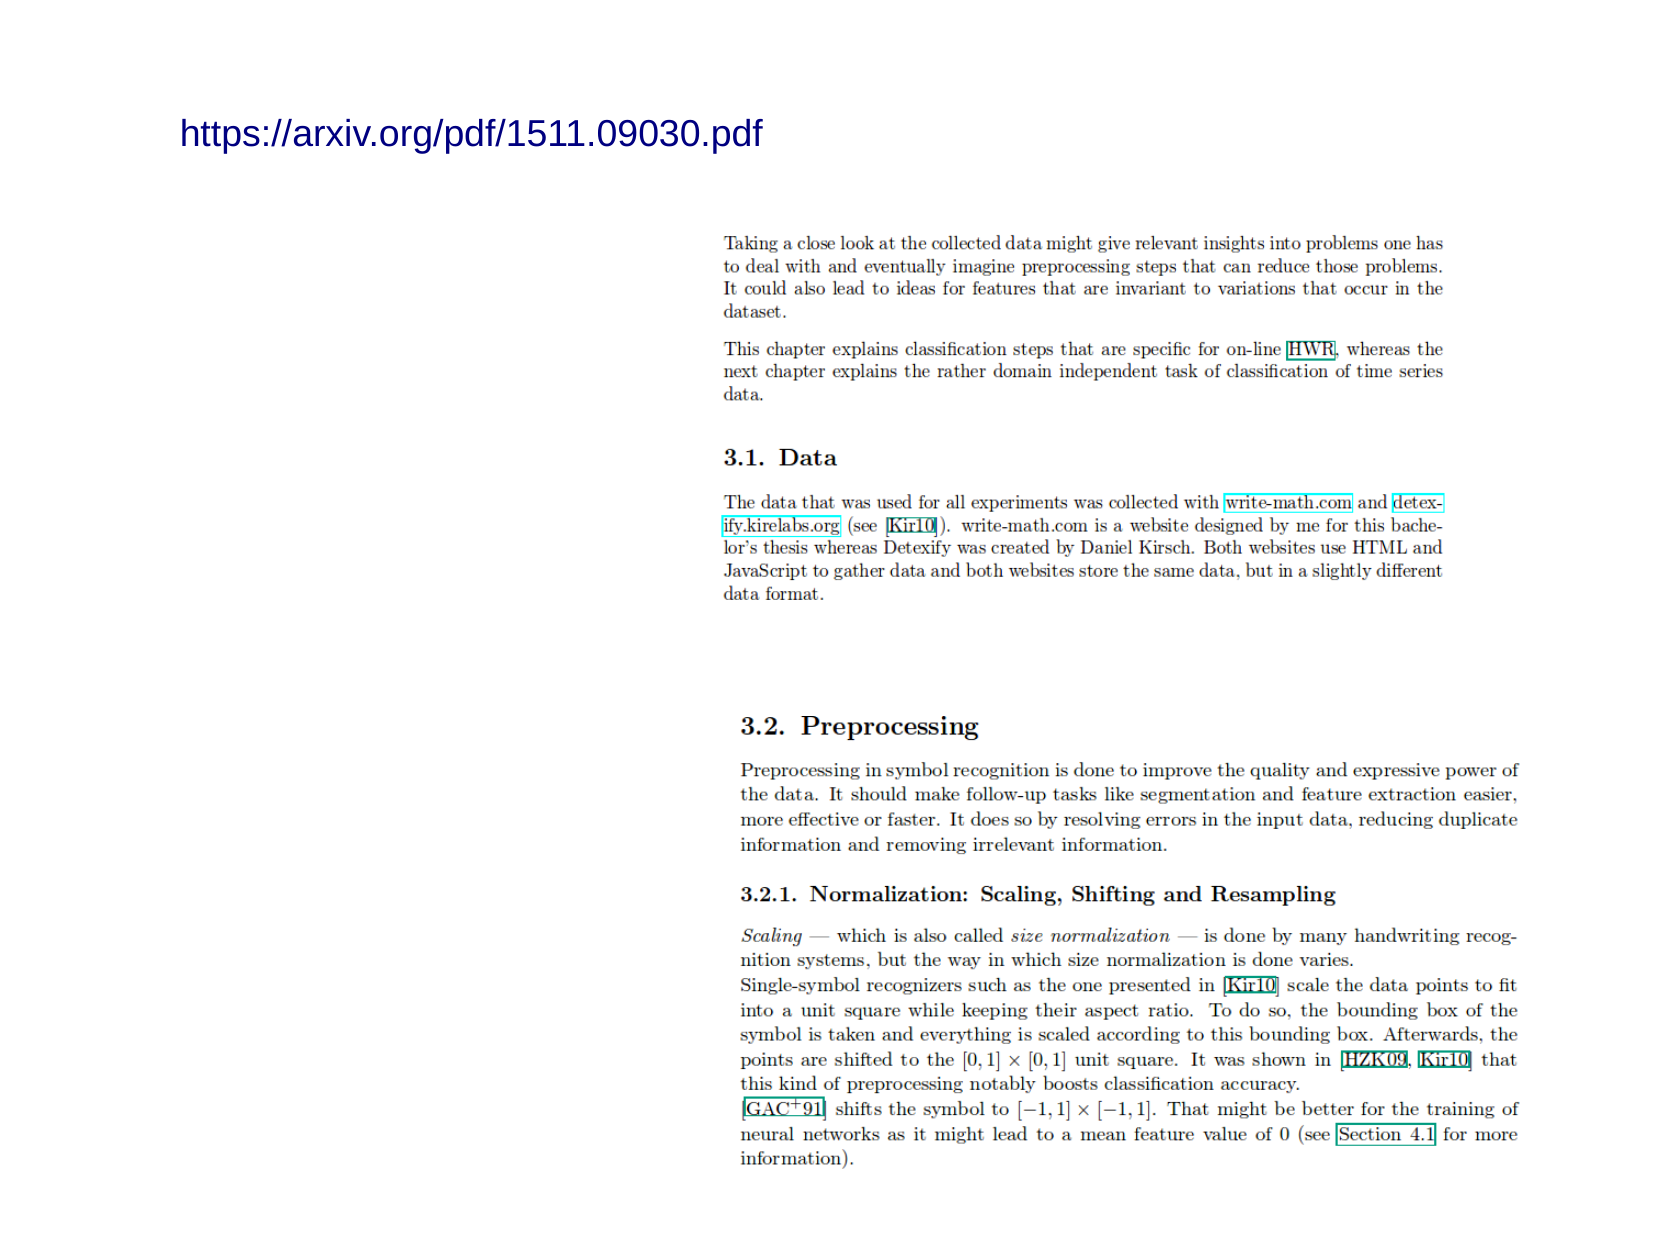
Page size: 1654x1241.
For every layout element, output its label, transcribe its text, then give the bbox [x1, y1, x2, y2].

text_box https://arxiv.org/pdf/1511.09030.pdf [165, 105, 781, 204]
picture [706, 224, 1471, 611]
picture [713, 716, 1546, 1171]
